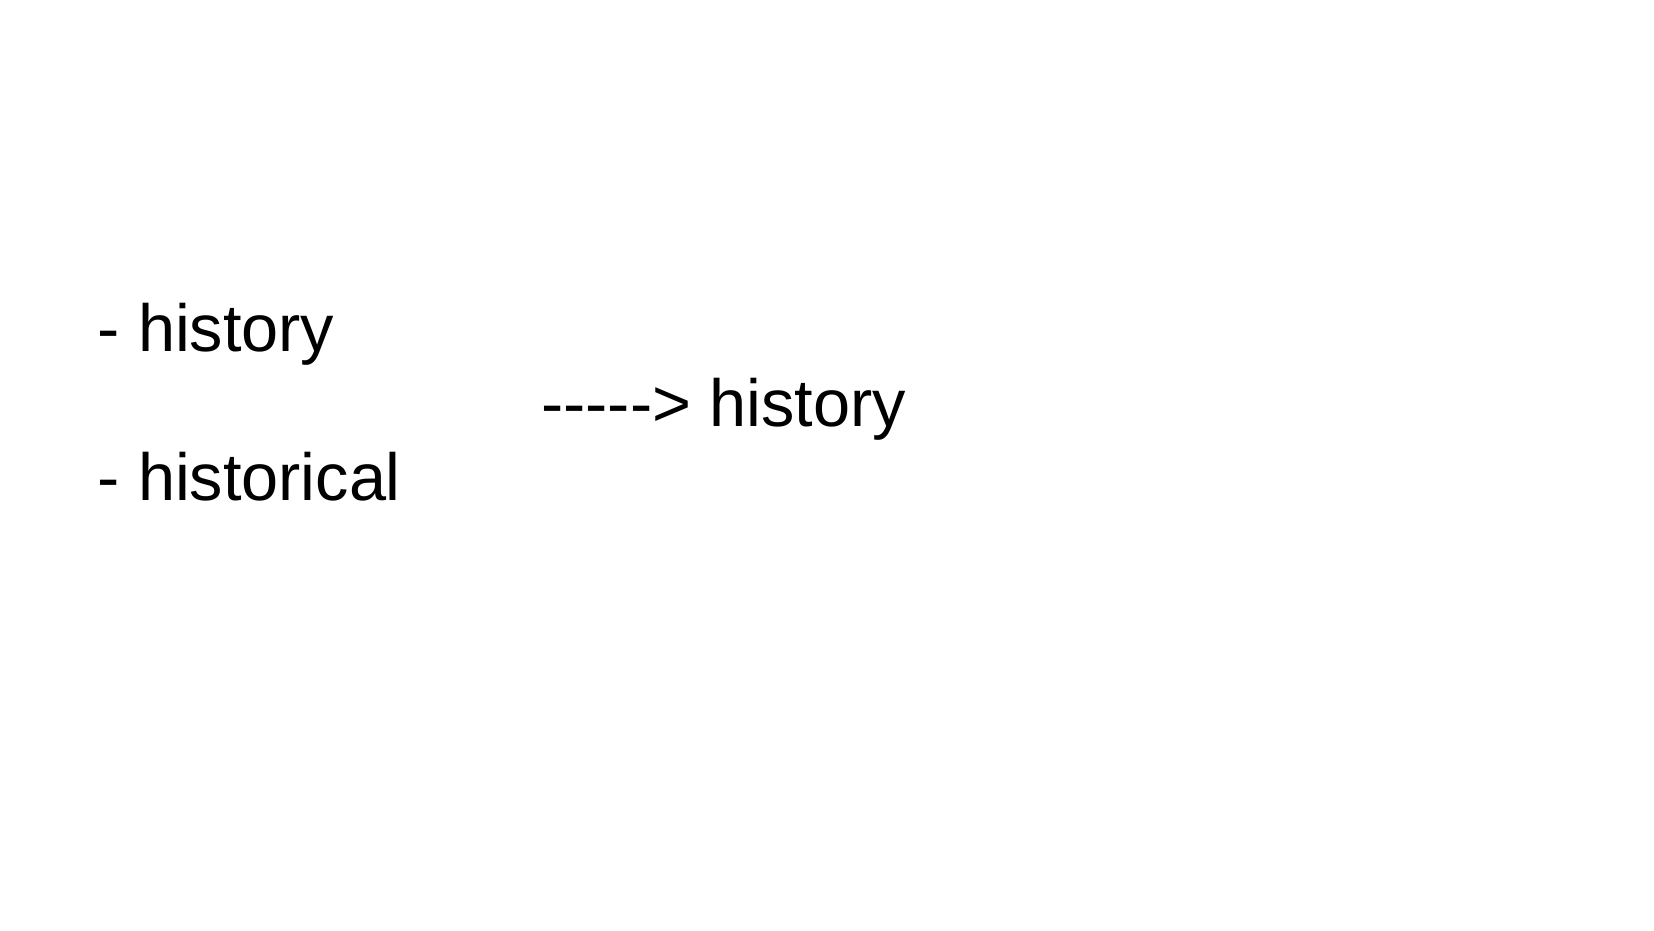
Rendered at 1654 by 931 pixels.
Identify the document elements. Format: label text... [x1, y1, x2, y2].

text_box - history -----> history - historical [82, 283, 1619, 931]
